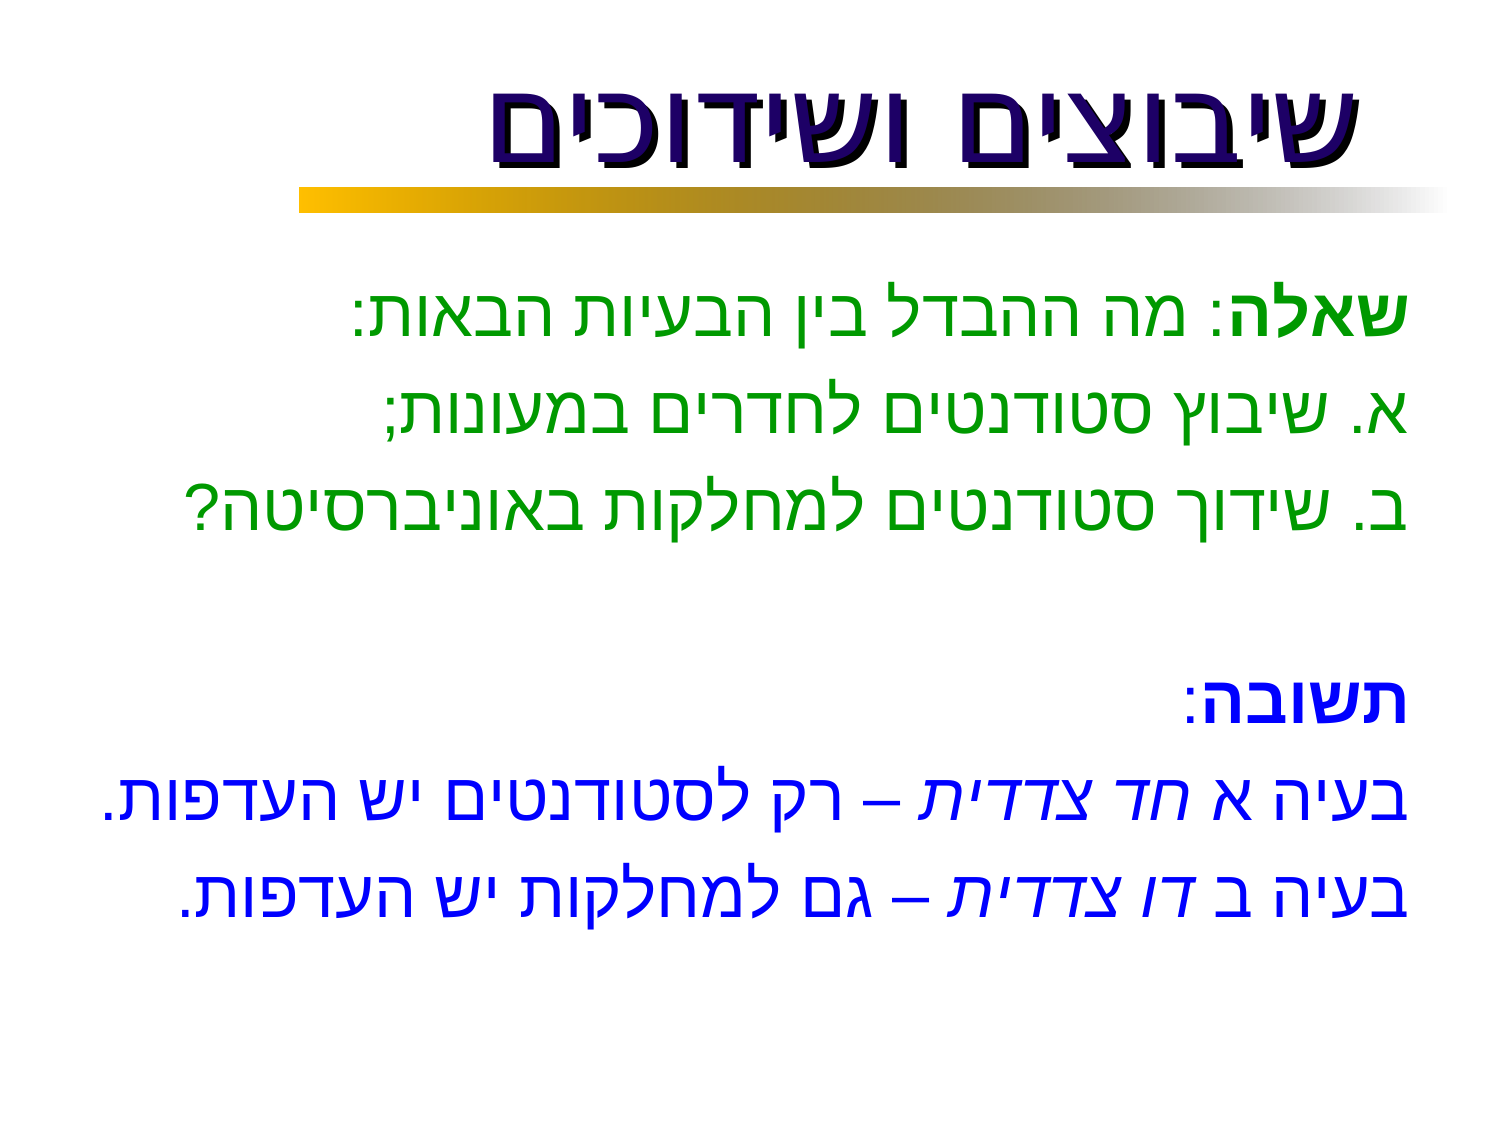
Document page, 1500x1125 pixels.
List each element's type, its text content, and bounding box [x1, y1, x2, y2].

list שאלה: מה ההבדל בין הבעיות הבאות: א. שיבוץ סטודנטים לחדרים במעונות; ב. שידוך סטודנטים למחלקות באוניברסיטה? תשובה: בעיה א חד צדדית – רק לסטודנטים יש העדפות. בעיה ב דו צדדית – גם למחלקות יש העדפות. [75, 262, 1425, 1005]
title שיבוצים ושידוכים [74, 29, 1375, 196]
